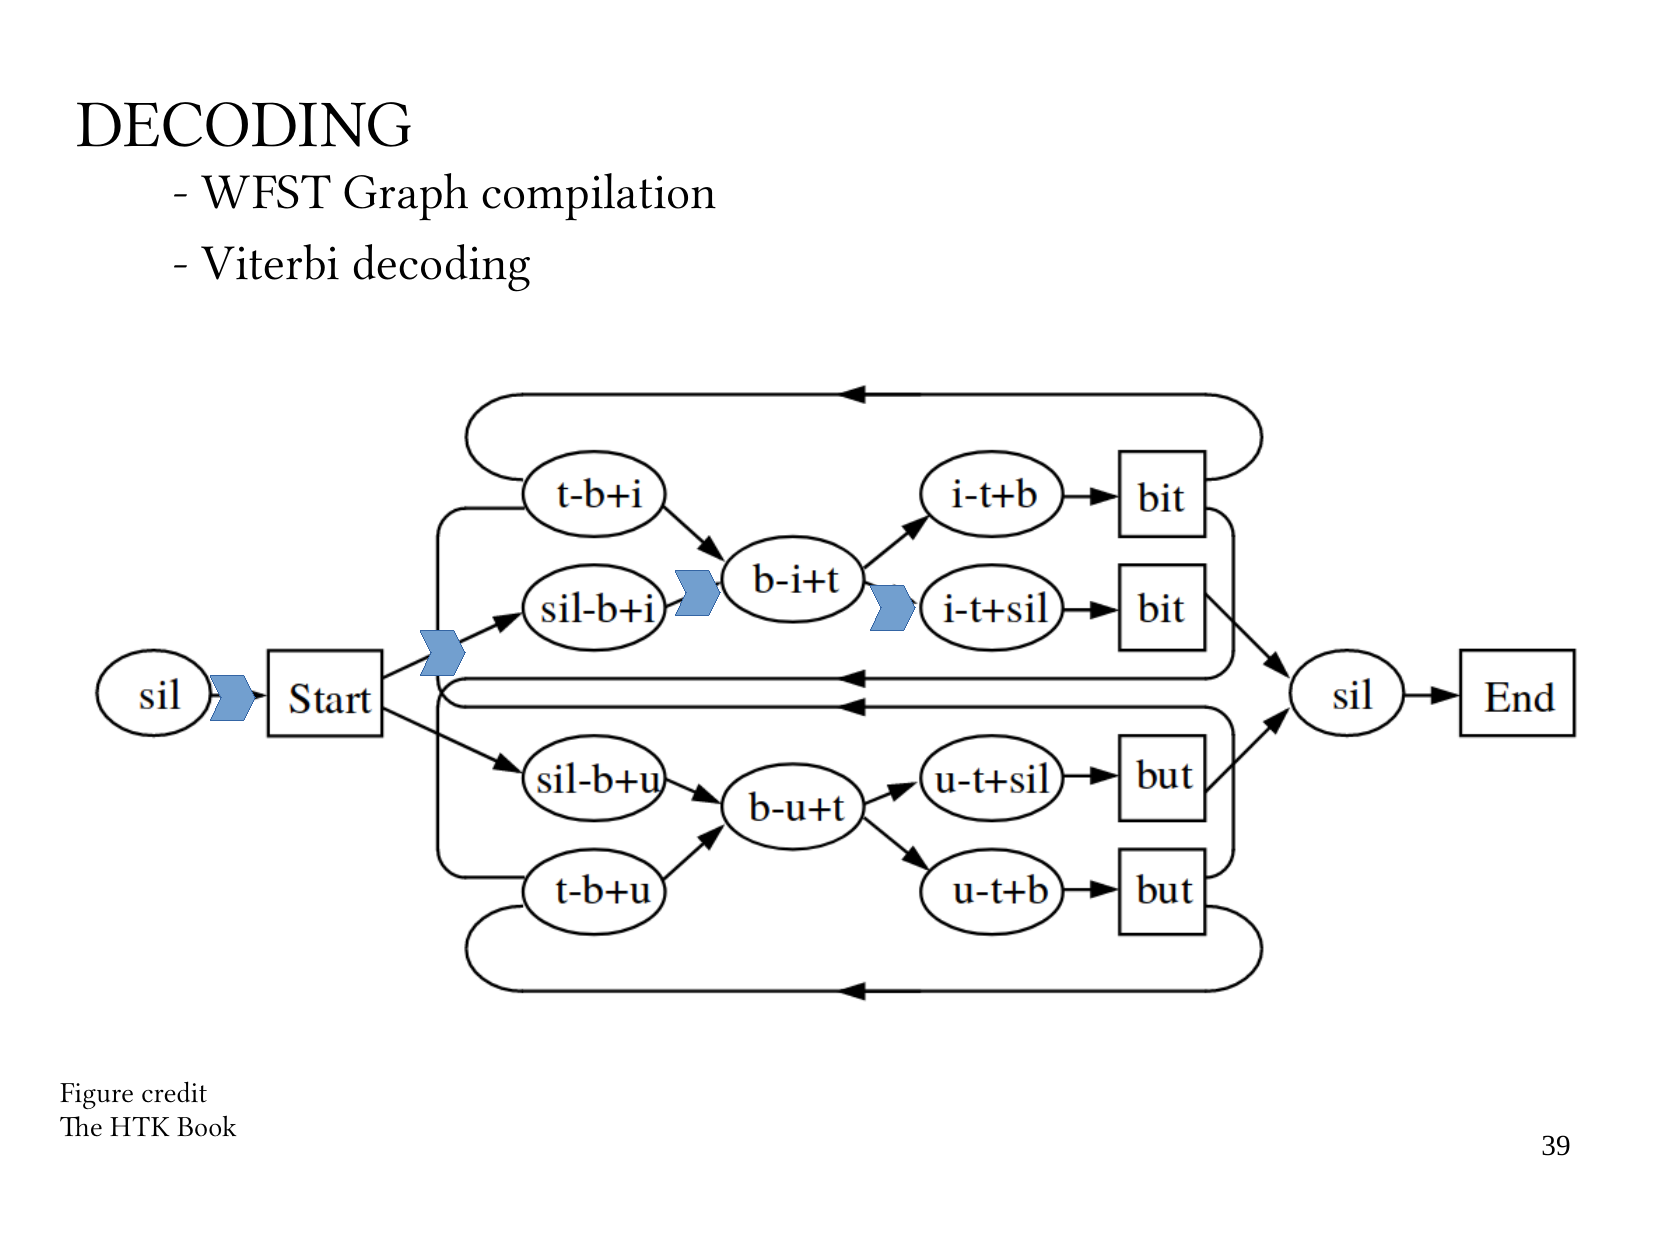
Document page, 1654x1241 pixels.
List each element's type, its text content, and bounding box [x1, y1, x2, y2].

subtitle DECODING - WFST Graph compilation - Viterbi decoding FEATURE EXTRACTION - Sliding window feature extraction GMM MONOPHONE TRAINING - Flat-start - Baum-Welch re-estimation GMM TRIPHONE TRAINING - Phonetic decision tree - Baum-Welch re-estimation Figure credit The HTK Book - Gradient descent via backprop [60, 72, 1549, 299]
text_box [675, 570, 721, 616]
picture [0, 299, 1654, 1081]
subtitle DECODING - WFST Graph compilation - Viterbi decoding FEATURE EXTRACTION - Sliding window feature extraction GMM MONOPHONE TRAINING - Flat-start - Baum-Welch re-estimation GMM TRIPHONE TRAINING - Phonetic decision tree - Baum-Welch re-estimation Figure credit The HTK Book - Gradient descent via backprop [60, 1081, 1549, 1216]
text_box [870, 585, 916, 631]
text_box [420, 630, 466, 676]
text_box [210, 675, 256, 721]
